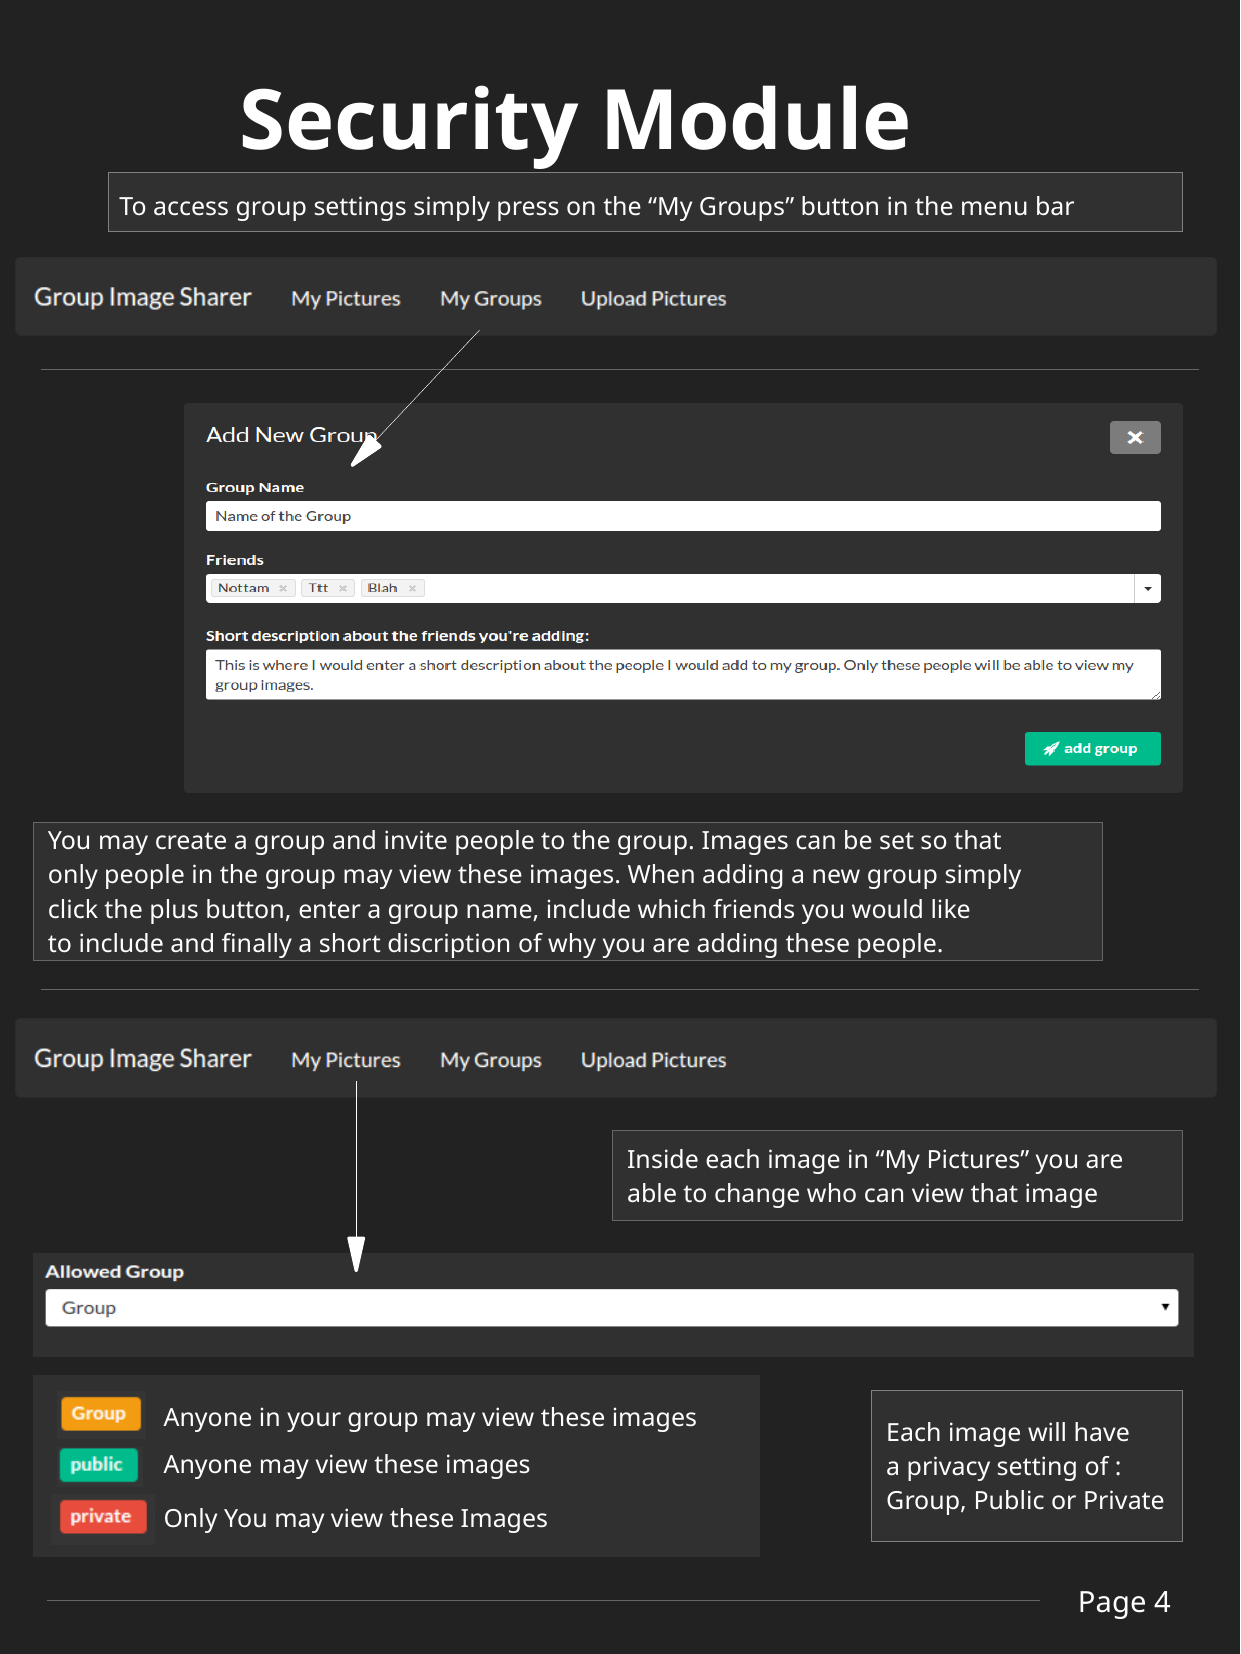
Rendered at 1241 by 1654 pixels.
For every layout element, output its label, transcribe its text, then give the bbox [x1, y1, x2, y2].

picture [57, 1447, 143, 1487]
picture [33, 1253, 1194, 1357]
text_box Page 4 [1063, 1574, 1201, 1624]
text_box To access group settings simply press on the “My Groups” button in the menu bar [104, 181, 1158, 284]
text_box You may create a group and invite people to the group. Images can be set so that only people in the group may view these images. When adding a new group simply click the plus button, enter a group name, include which friends you would like to include and finally a short discription of why you are adding these people. [33, 822, 1103, 961]
text_box Only You may view these Images [148, 1492, 668, 1538]
picture [0, 1013, 1238, 1111]
picture [0, 252, 1238, 349]
text_box [33, 1375, 760, 1557]
text_box [108, 172, 1183, 232]
text_box Inside each image in “My Pictures” you are able to change who can view that image [612, 1130, 1183, 1221]
picture [57, 1391, 146, 1439]
text_box Security Module [224, 53, 1016, 166]
text_box Anyone may view these images [148, 1439, 668, 1484]
text_box Anyone in your group may view these images [148, 1392, 752, 1437]
picture [167, 392, 1207, 799]
picture [51, 1494, 155, 1545]
text_box Each image will have a privacy setting of : Group, Public or Private [871, 1390, 1183, 1542]
